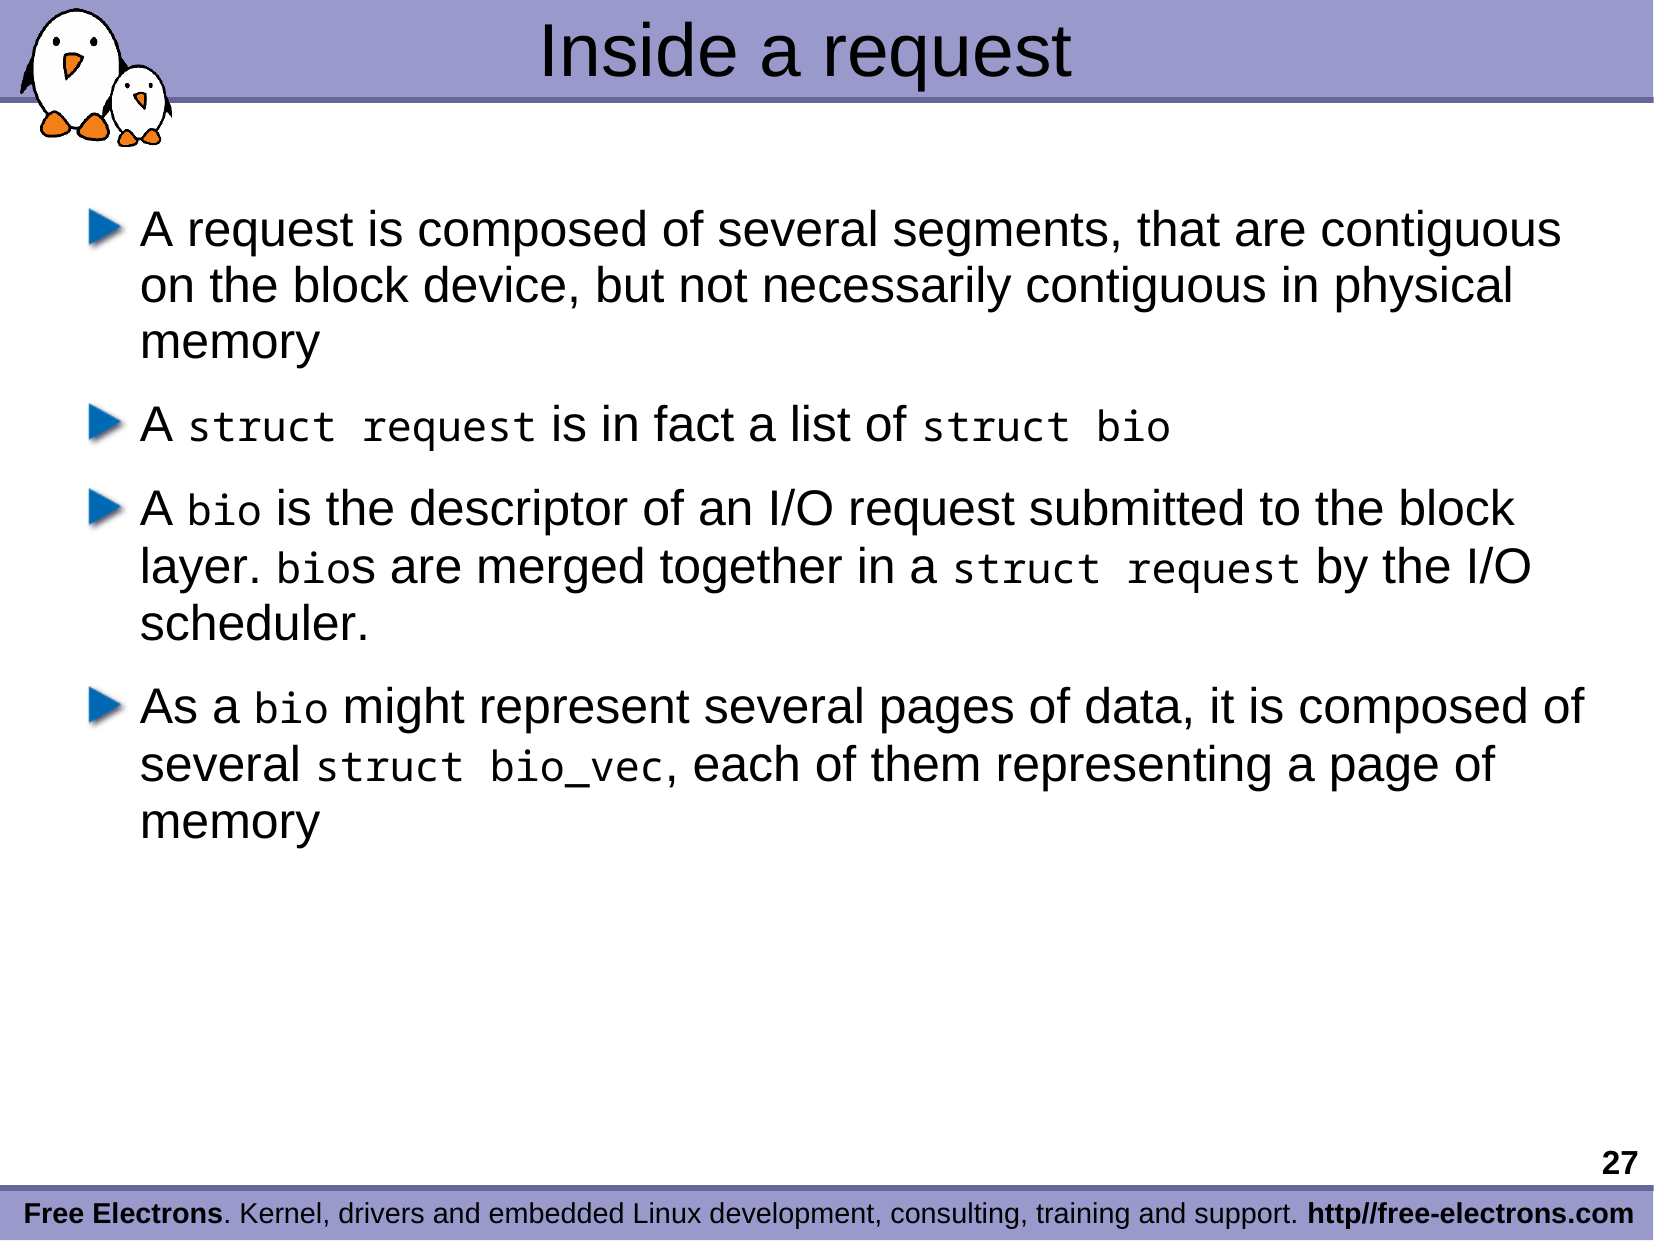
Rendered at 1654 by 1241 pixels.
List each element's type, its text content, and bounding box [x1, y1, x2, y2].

picture [20, 8, 172, 147]
list A request is composed of several segments, that are contiguous on the block device, but not necessarily contiguous in physical memory A struct request is in fact a list of struct bio A bio is the descriptor of an I/O request submitted to the block layer. bios are merged together in a struct request by the I/O scheduler. As a bio might represent several pages of data, it is composed of several struct bio_vec, each of them representing a page of memory [68, 201, 1592, 1118]
title Inside a request [60, 0, 1551, 100]
